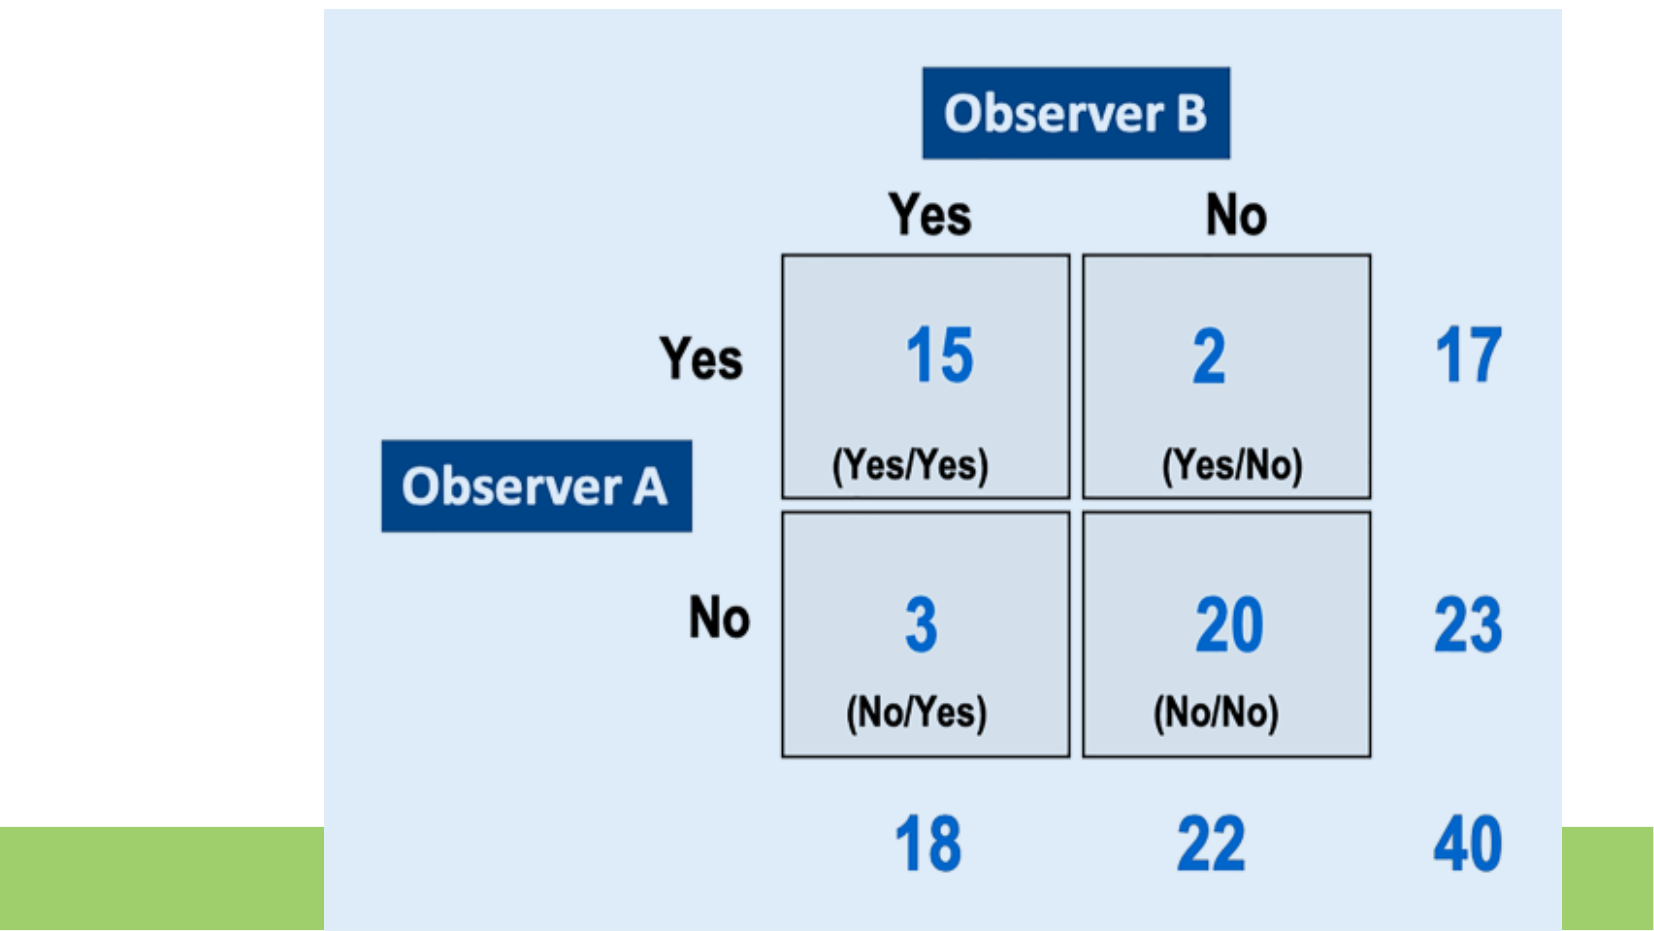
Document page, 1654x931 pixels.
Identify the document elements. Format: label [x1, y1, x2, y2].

picture [324, 9, 1562, 931]
